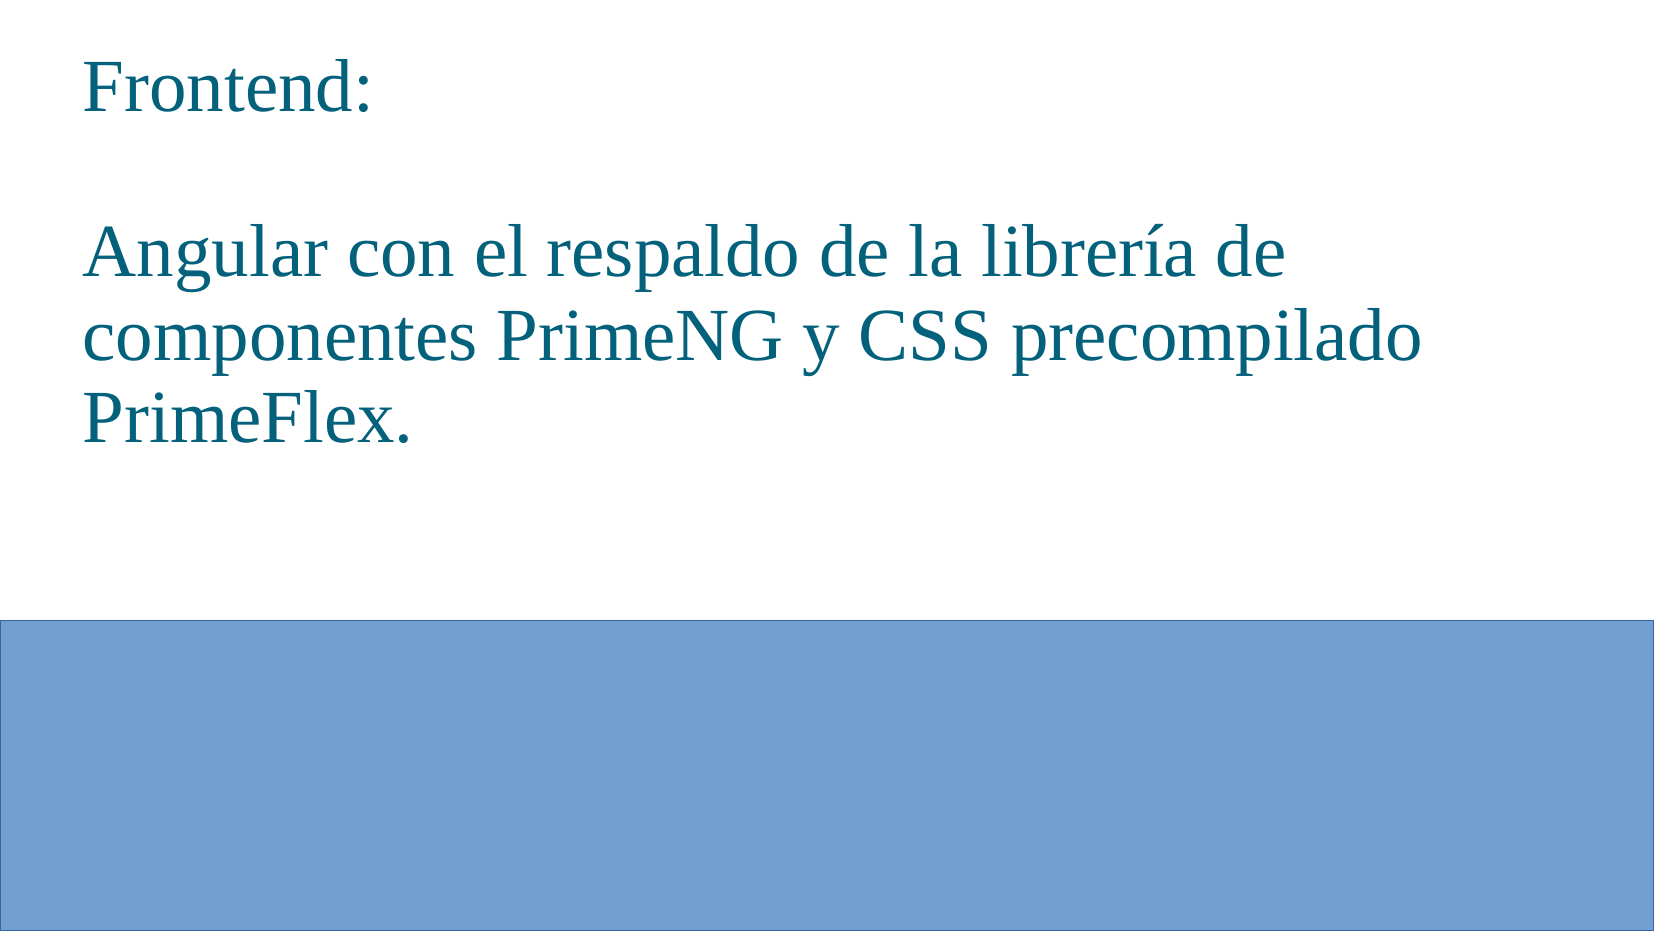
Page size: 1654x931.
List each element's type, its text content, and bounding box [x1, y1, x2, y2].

title Frontend: Angular con el respaldo de la librería de componentes PrimeNG y CSS precompilado PrimeFlex. [82, 44, 1571, 576]
